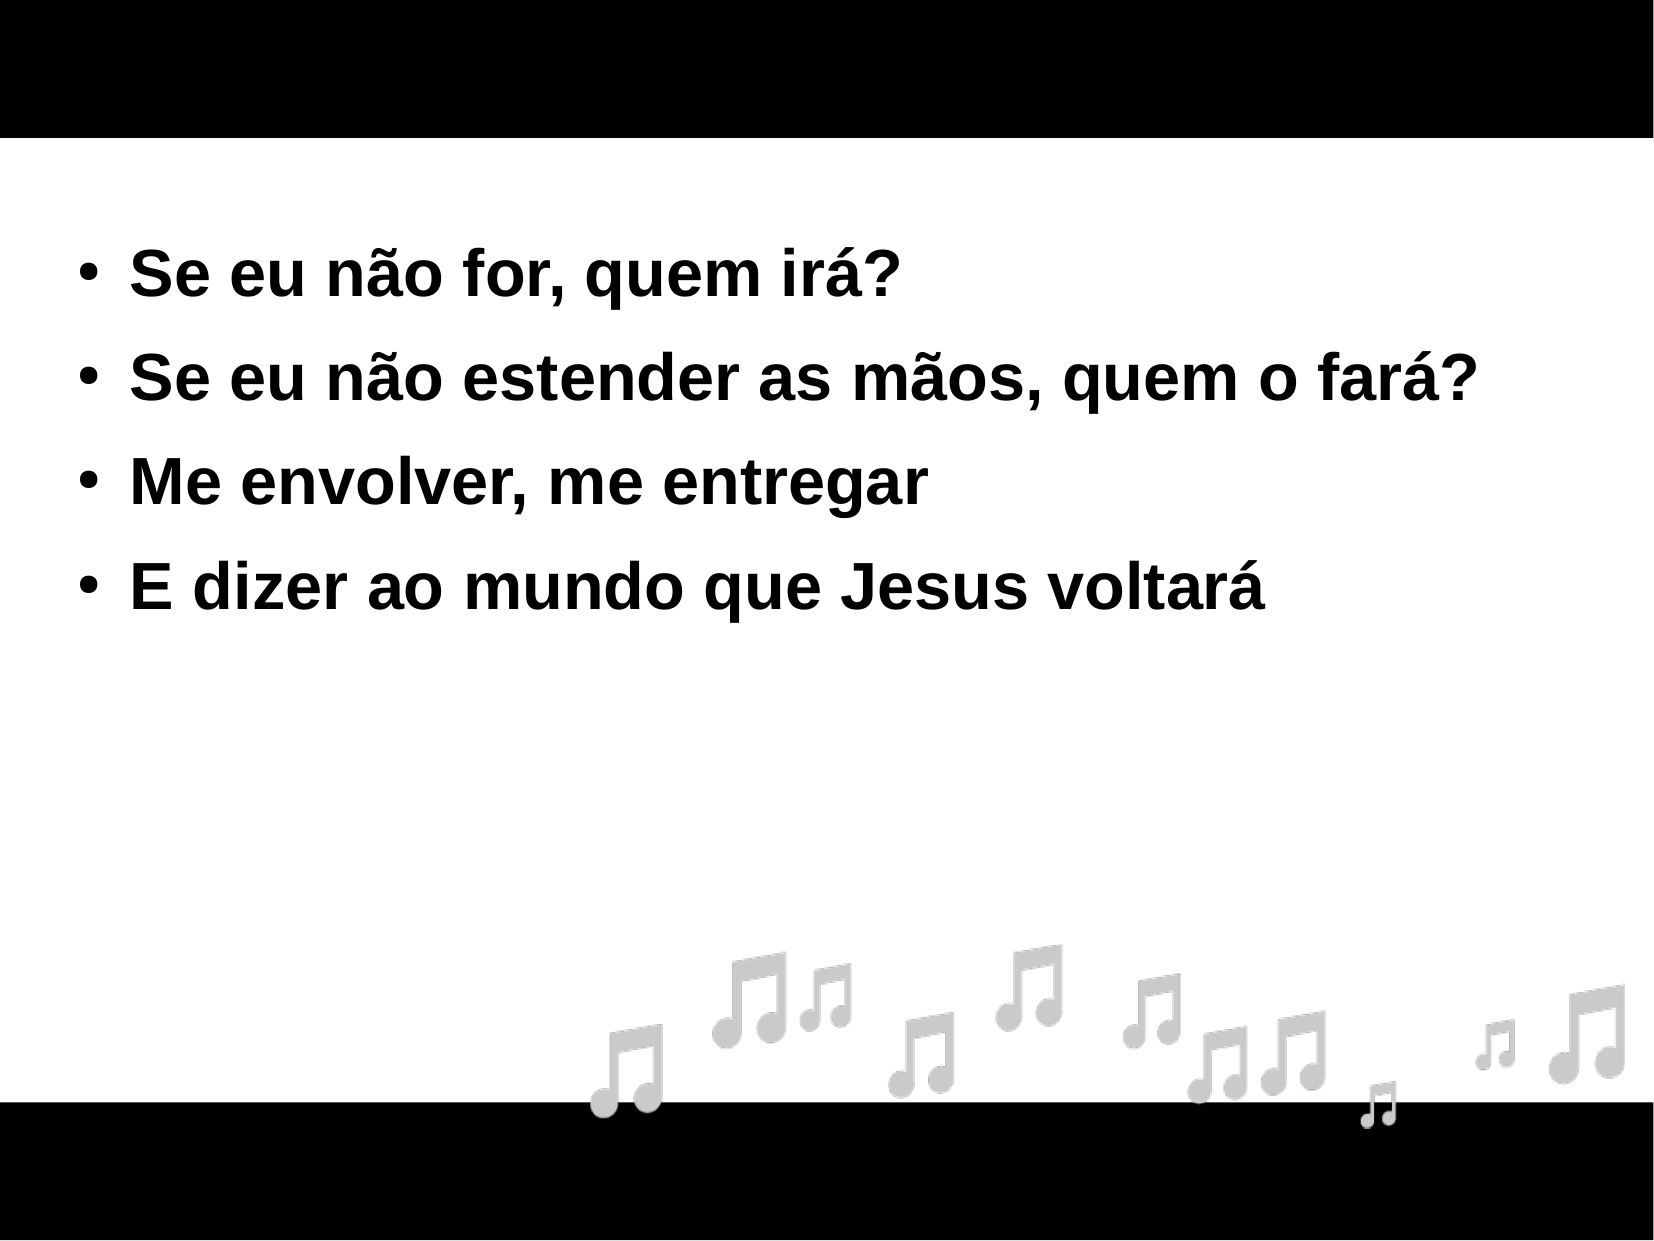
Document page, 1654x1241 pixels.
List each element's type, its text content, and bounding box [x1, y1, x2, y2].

list Se eu não for, quem irá? Se eu não estender as mãos, quem o fará? Me envolver, me entregar E dizer ao mundo que Jesus voltará [59, 236, 1595, 1024]
